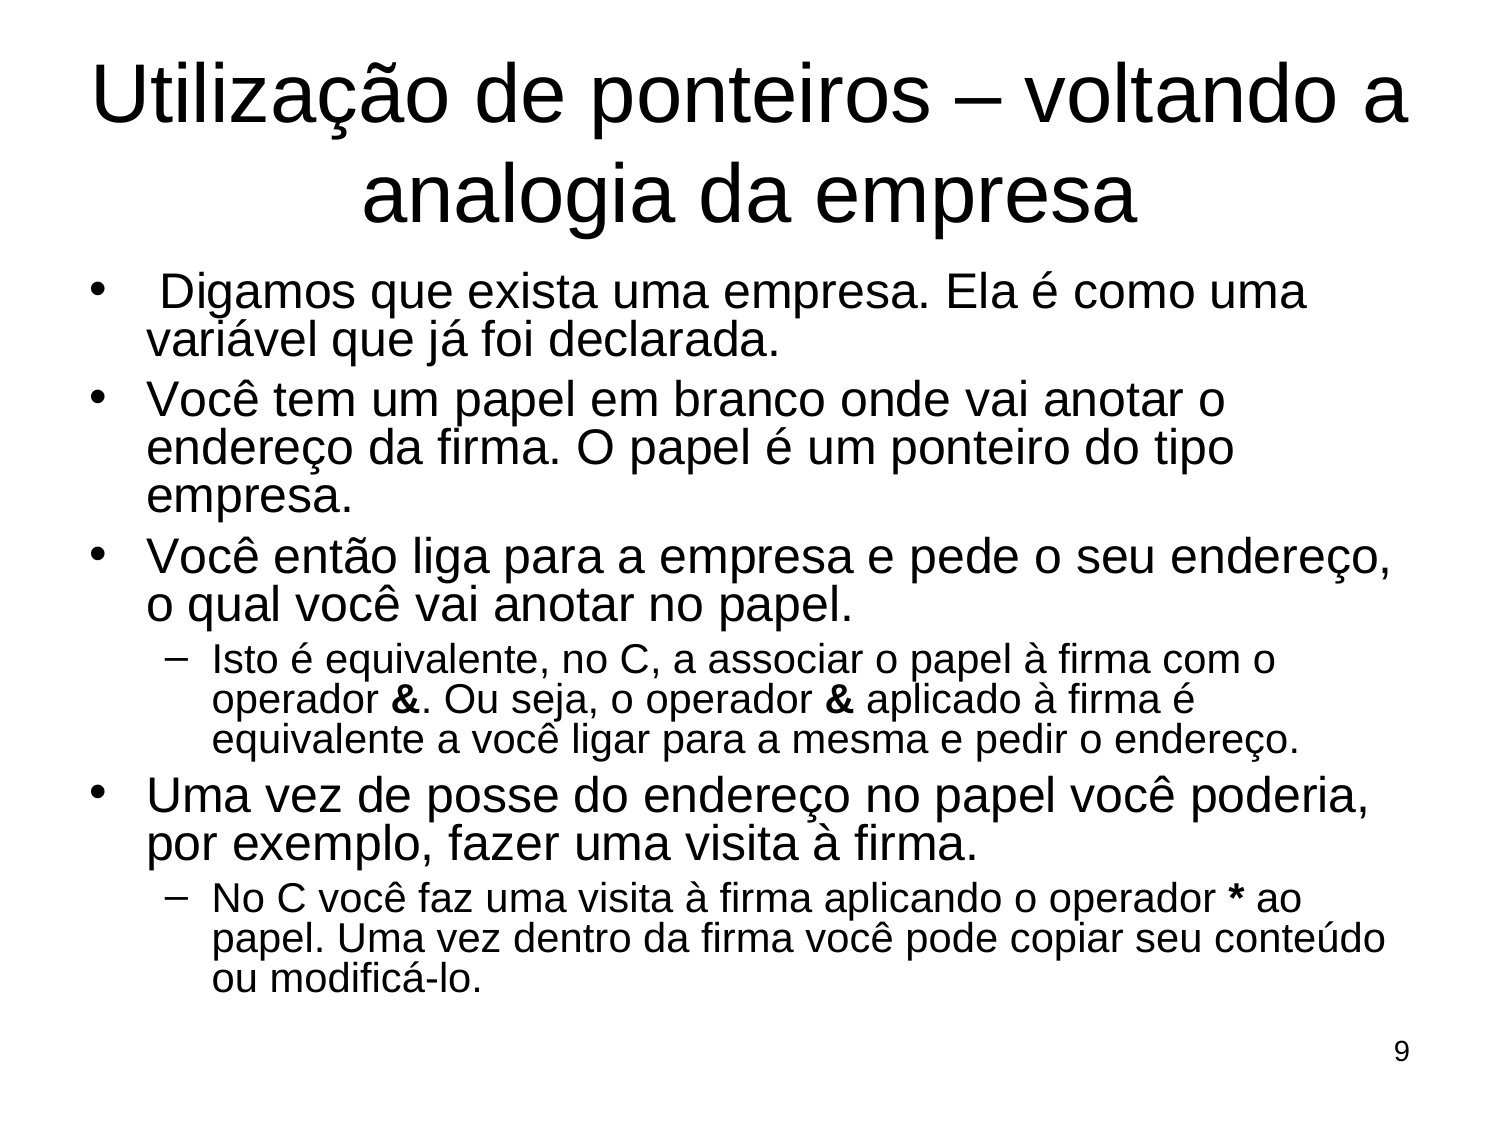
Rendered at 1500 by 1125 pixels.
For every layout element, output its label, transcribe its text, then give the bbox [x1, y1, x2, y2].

title Utilização de ponteiros – voltando a analogia da empresa [75, 45, 1426, 233]
list Digamos que exista uma empresa. Ela é como uma variável que já foi declarada. Você tem um papel em branco onde vai anotar o endereço da firma. O papel é um ponteiro do tipo empresa. Você então liga para a empresa e pede o seu endereço, o qual você vai anotar no papel. Isto é equivalente, no C, a associar o papel à firma com o operador &. Ou seja, o operador & aplicado à firma é equivalente a você ligar para a mesma e pedir o endereço. Uma vez de posse do endereço no papel você poderia, por exemplo, fazer uma visita à firma. No C você faz uma visita à firma aplicando o operador * ao papel. Uma vez dentro da firma você pode copiar seu conteúdo ou modificá-lo. [75, 262, 1426, 1083]
